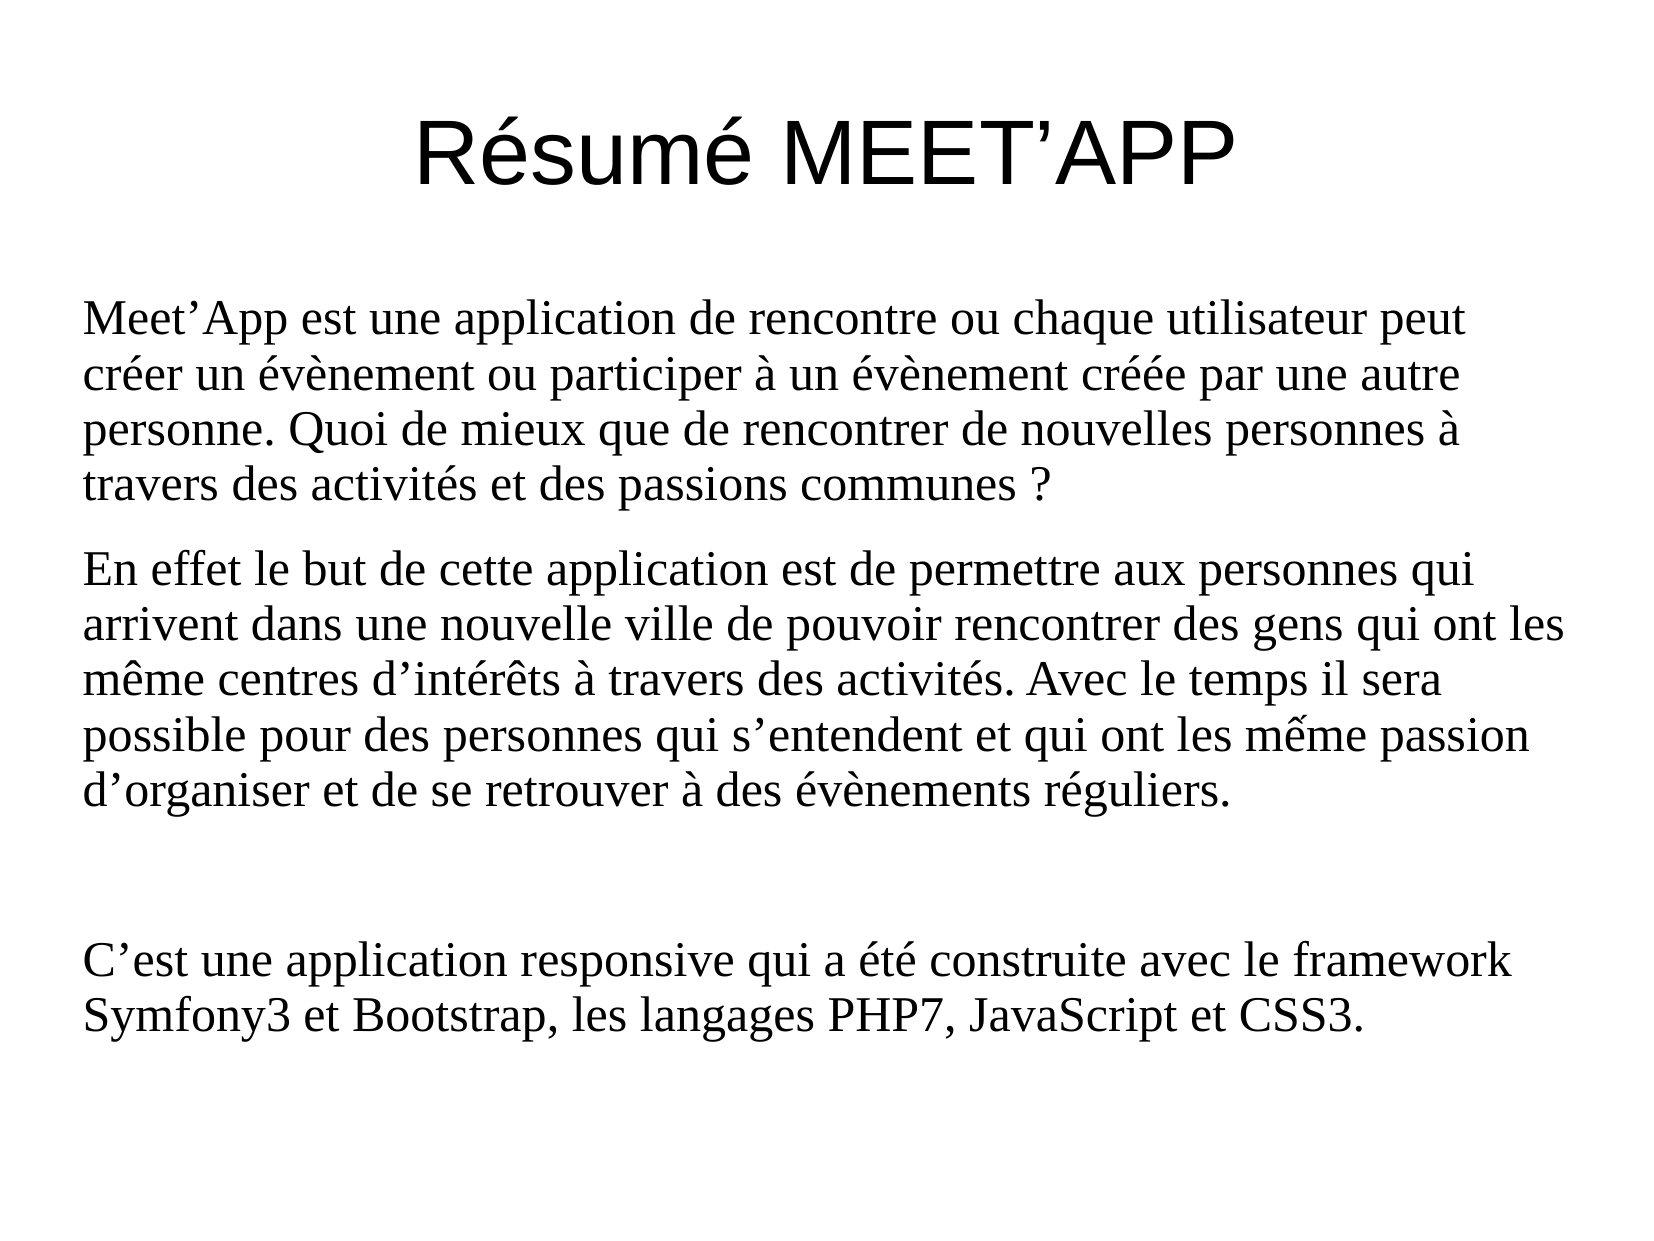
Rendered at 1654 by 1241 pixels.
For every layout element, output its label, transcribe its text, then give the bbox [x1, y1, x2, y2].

list Meet’App est une application de rencontre ou chaque utilisateur peut créer un évènement ou participer à un évènement créée par une autre personne. Quoi de mieux que de rencontrer de nouvelles personnes à travers des activités et des passions communes ? En effet le but de cette application est de permettre aux personnes qui arrivent dans une nouvelle ville de pouvoir rencontrer des gens qui ont les même centres d’intérêts à travers des activités. Avec le temps il sera possible pour des personnes qui s’entendent et qui ont les mếme passion d’organiser et de se retrouver à des évènements réguliers. C’est une application responsive qui a été construite avec le framework Symfony3 et Bootstrap, les langages PHP7, JavaScript et CSS3. [82, 290, 1571, 1087]
title Résumé MEET’APP [82, 49, 1571, 257]
